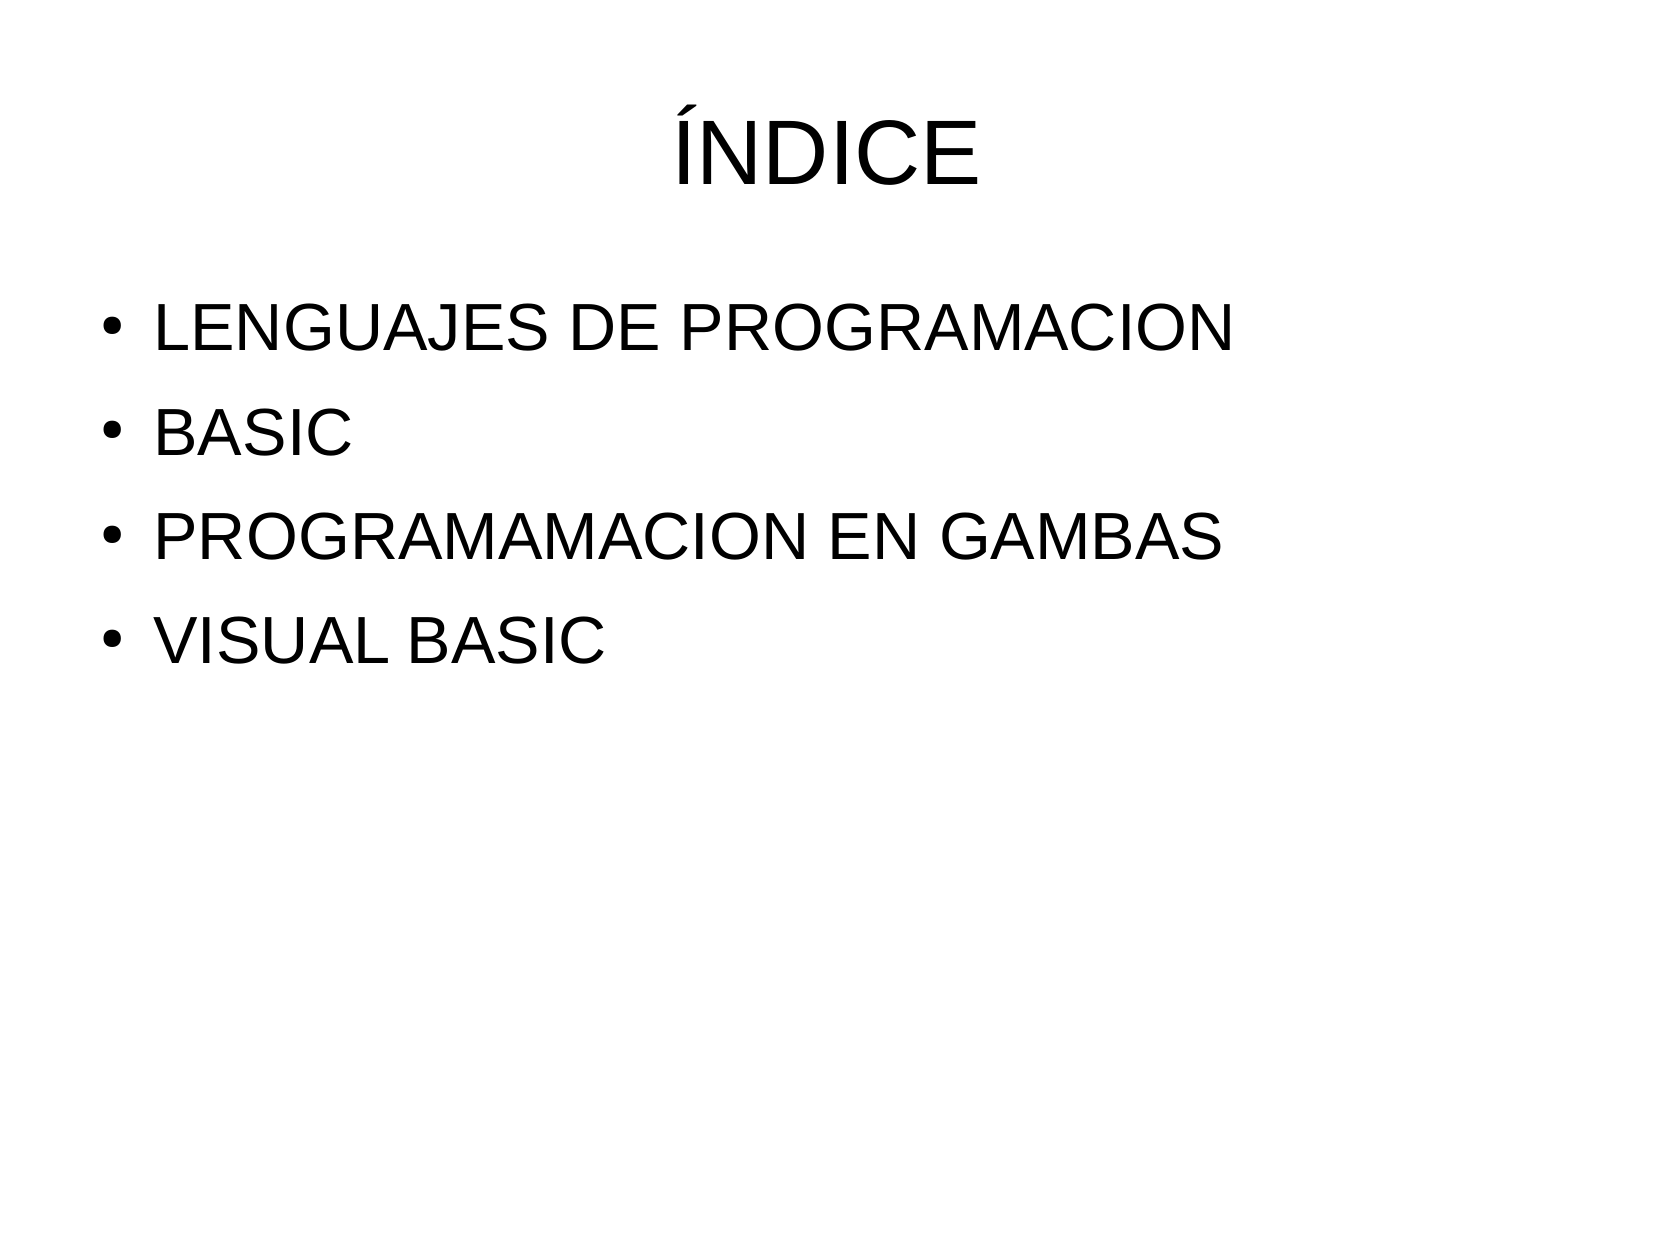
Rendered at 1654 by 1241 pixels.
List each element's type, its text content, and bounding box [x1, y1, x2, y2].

list LENGUAJES DE PROGRAMACION BASIC PROGRAMAMACION EN GAMBAS VISUAL BASIC [82, 290, 1571, 1109]
title ÍNDICE [82, 49, 1571, 257]
